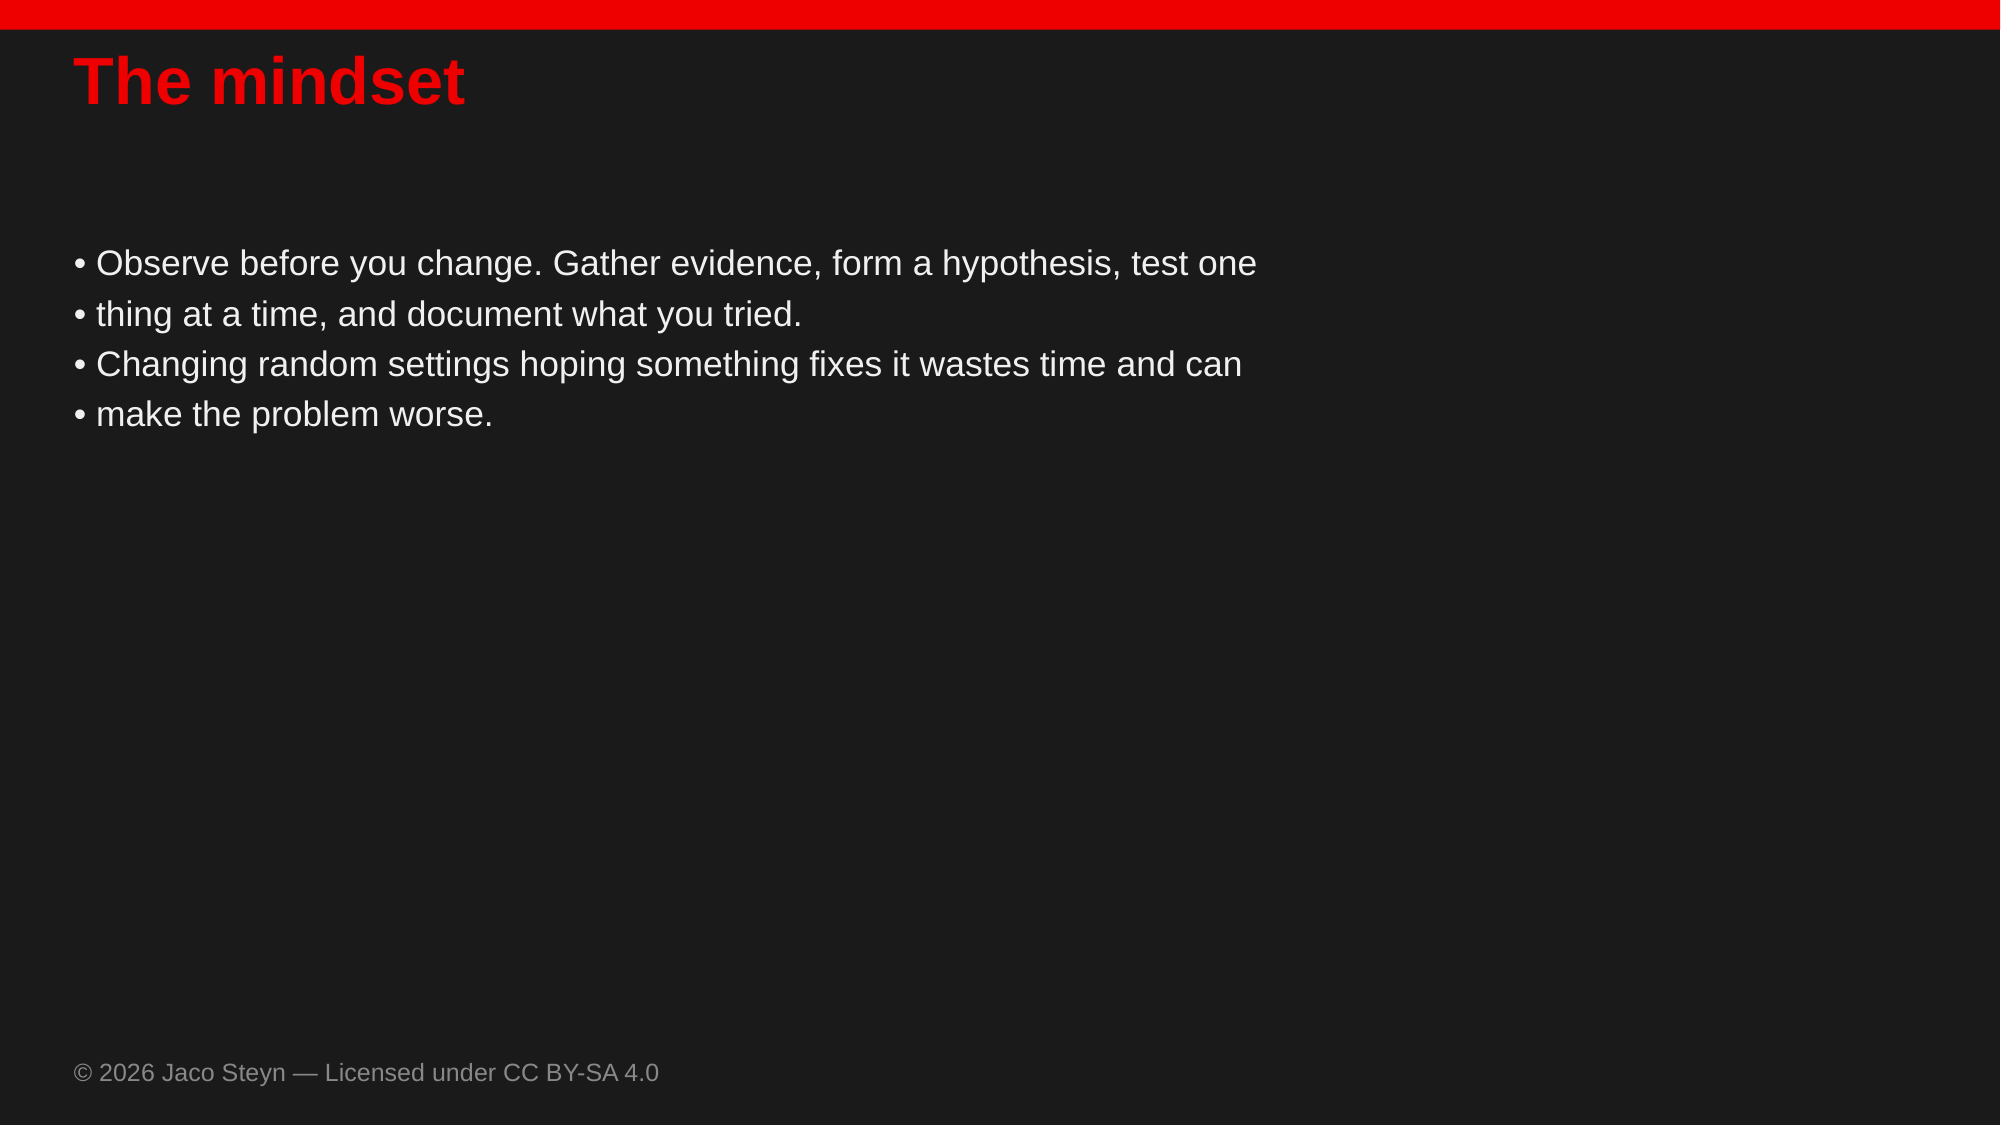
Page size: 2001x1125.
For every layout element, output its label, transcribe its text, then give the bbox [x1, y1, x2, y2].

text_box © 2026 Jaco Steyn — Licensed under CC BY-SA 4.0 [59, 1051, 1942, 1093]
text_box [0, 0, 2001, 30]
text_box • Observe before you change. Gather evidence, form a hypothesis, test one • thing at a time, and document what you tried. • Changing random settings hoping something fixes it wastes time and can • make the problem worse. [59, 236, 1942, 1037]
text_box The mindset [59, 36, 1942, 208]
